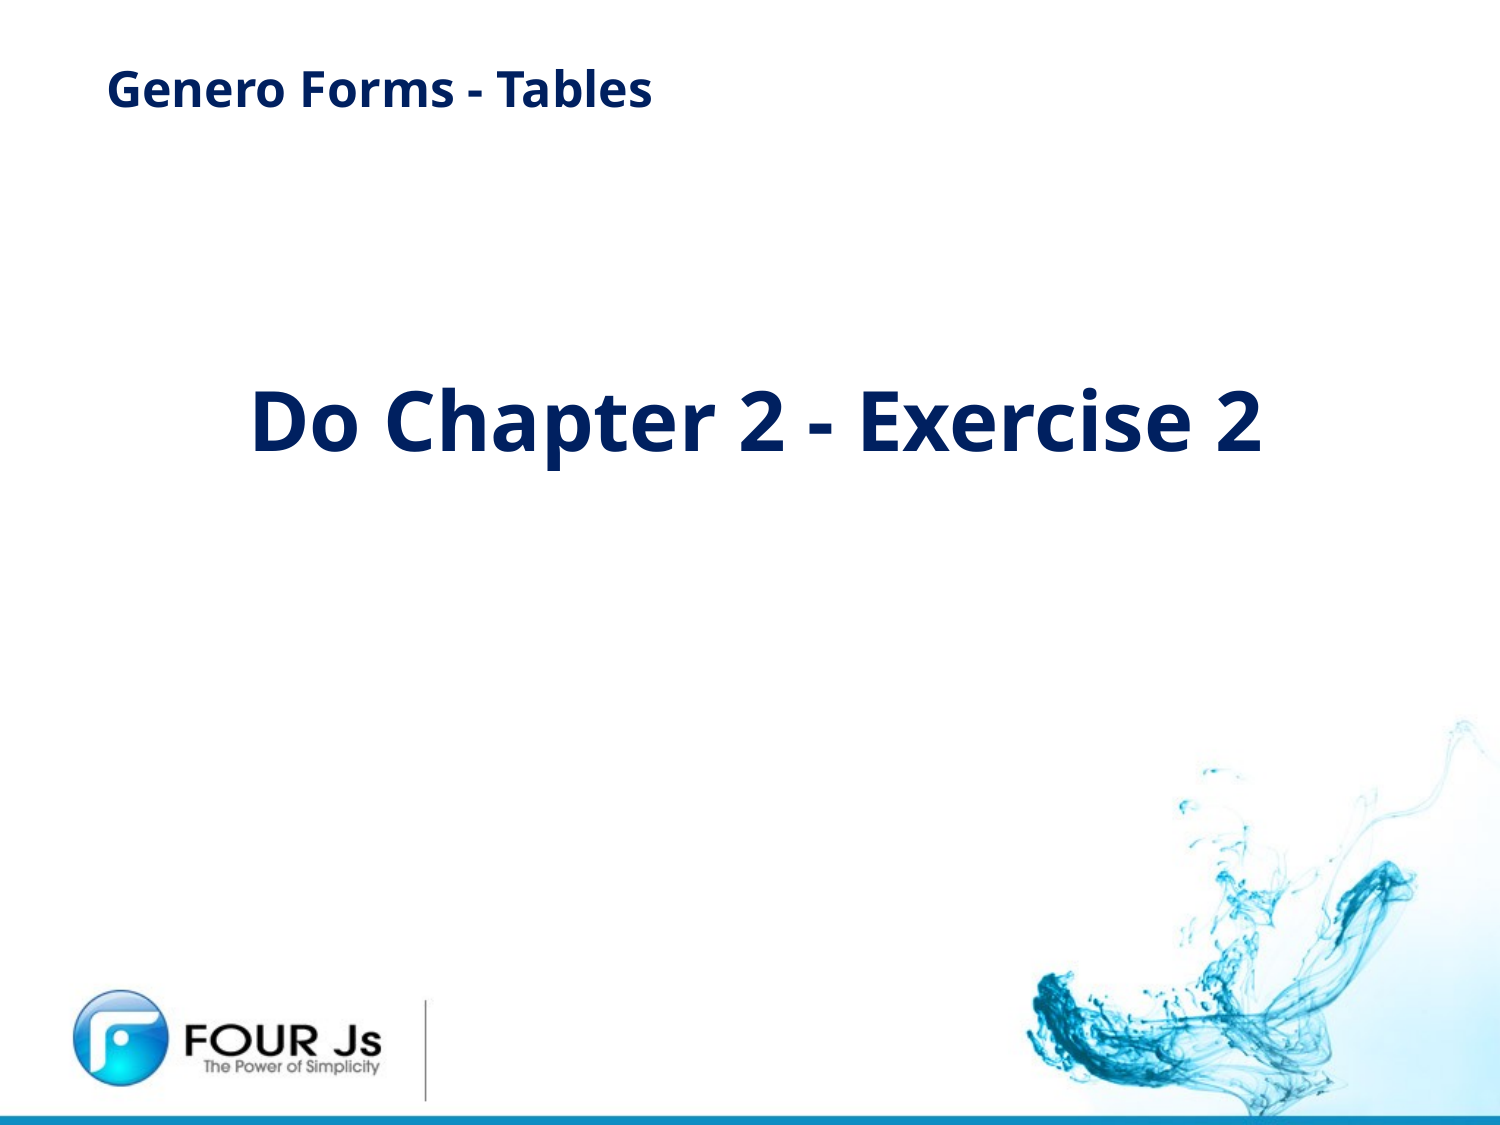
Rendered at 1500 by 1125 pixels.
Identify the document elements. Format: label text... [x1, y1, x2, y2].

title Do Chapter 2 - Exercise 2 [35, 366, 1477, 473]
title Genero Forms - Tables [106, 35, 1388, 142]
picture [0, 0, 1500, 1122]
